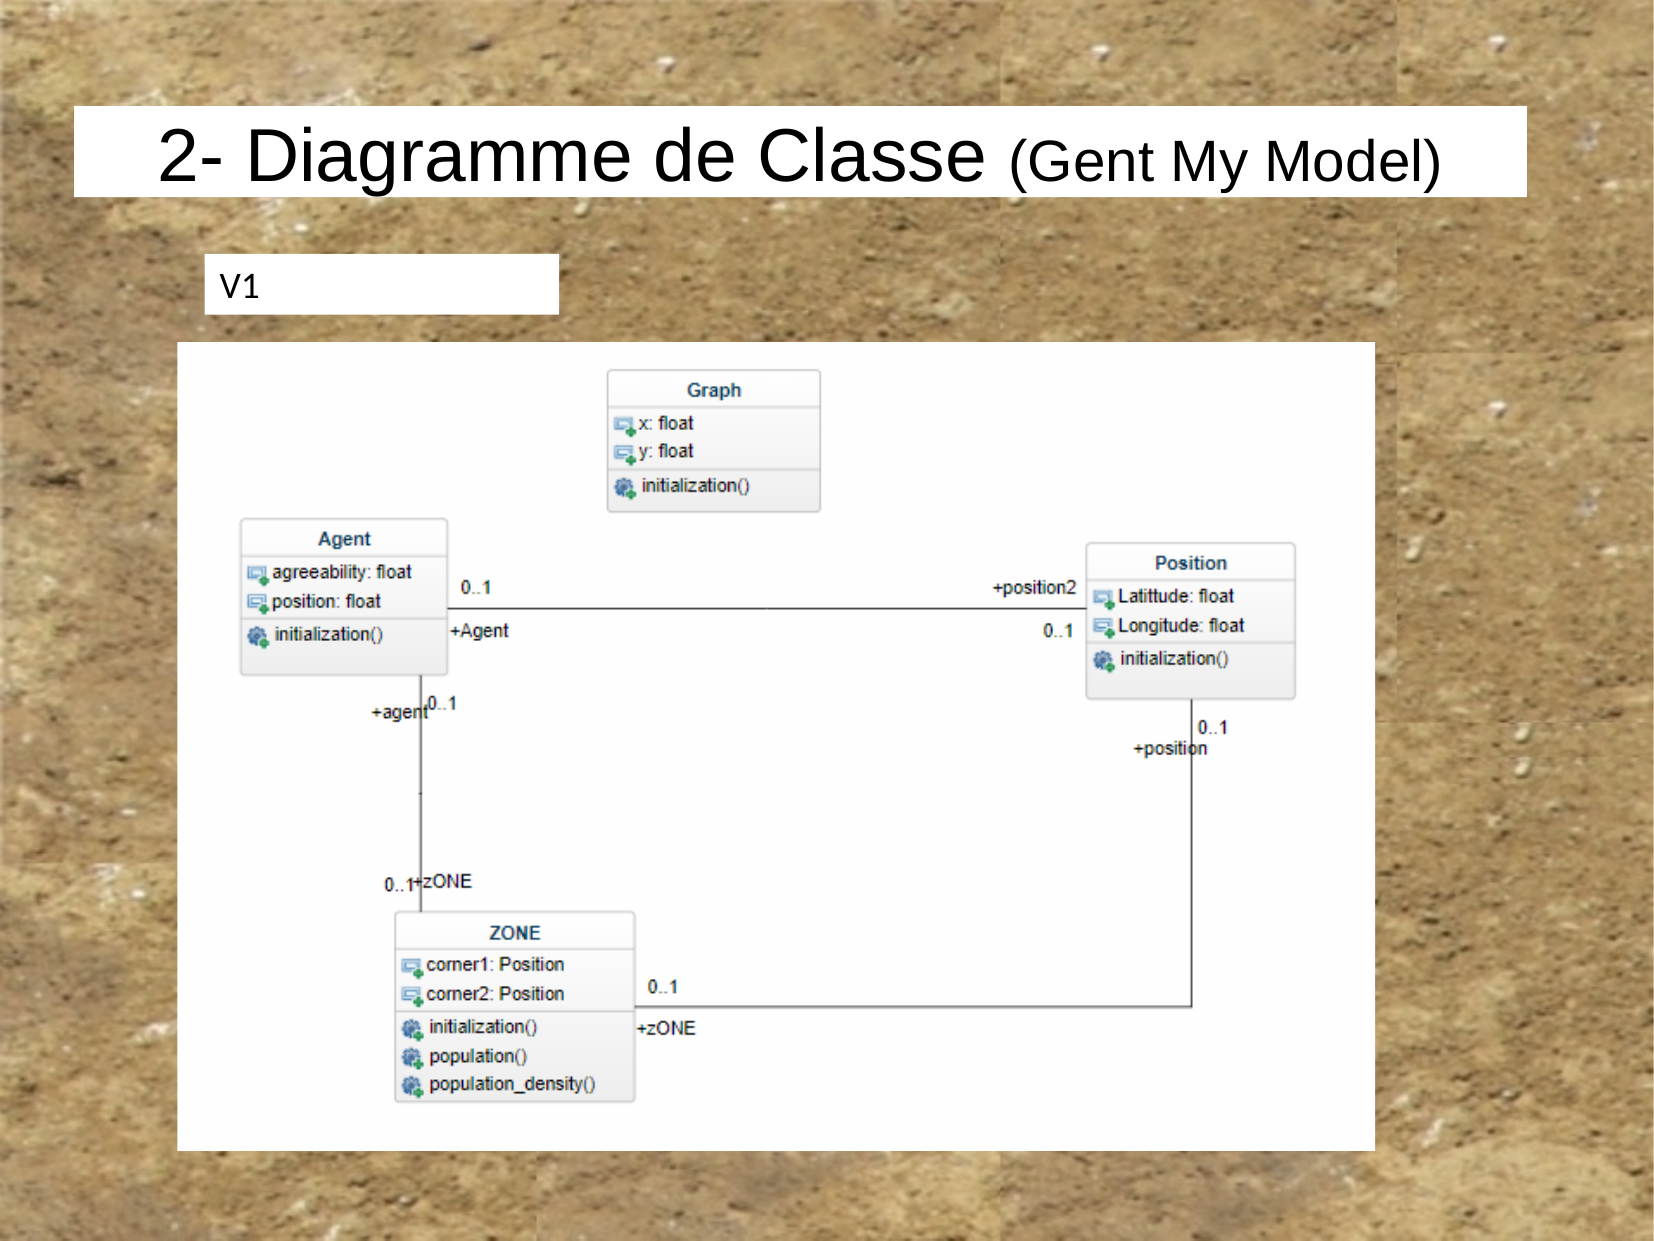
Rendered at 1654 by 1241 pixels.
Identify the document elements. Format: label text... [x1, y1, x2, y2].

picture [0, 0, 1654, 1241]
text_box V1 [204, 253, 560, 315]
text_box 2- Diagramme de Classe (Gent My Model) [74, 106, 1527, 198]
